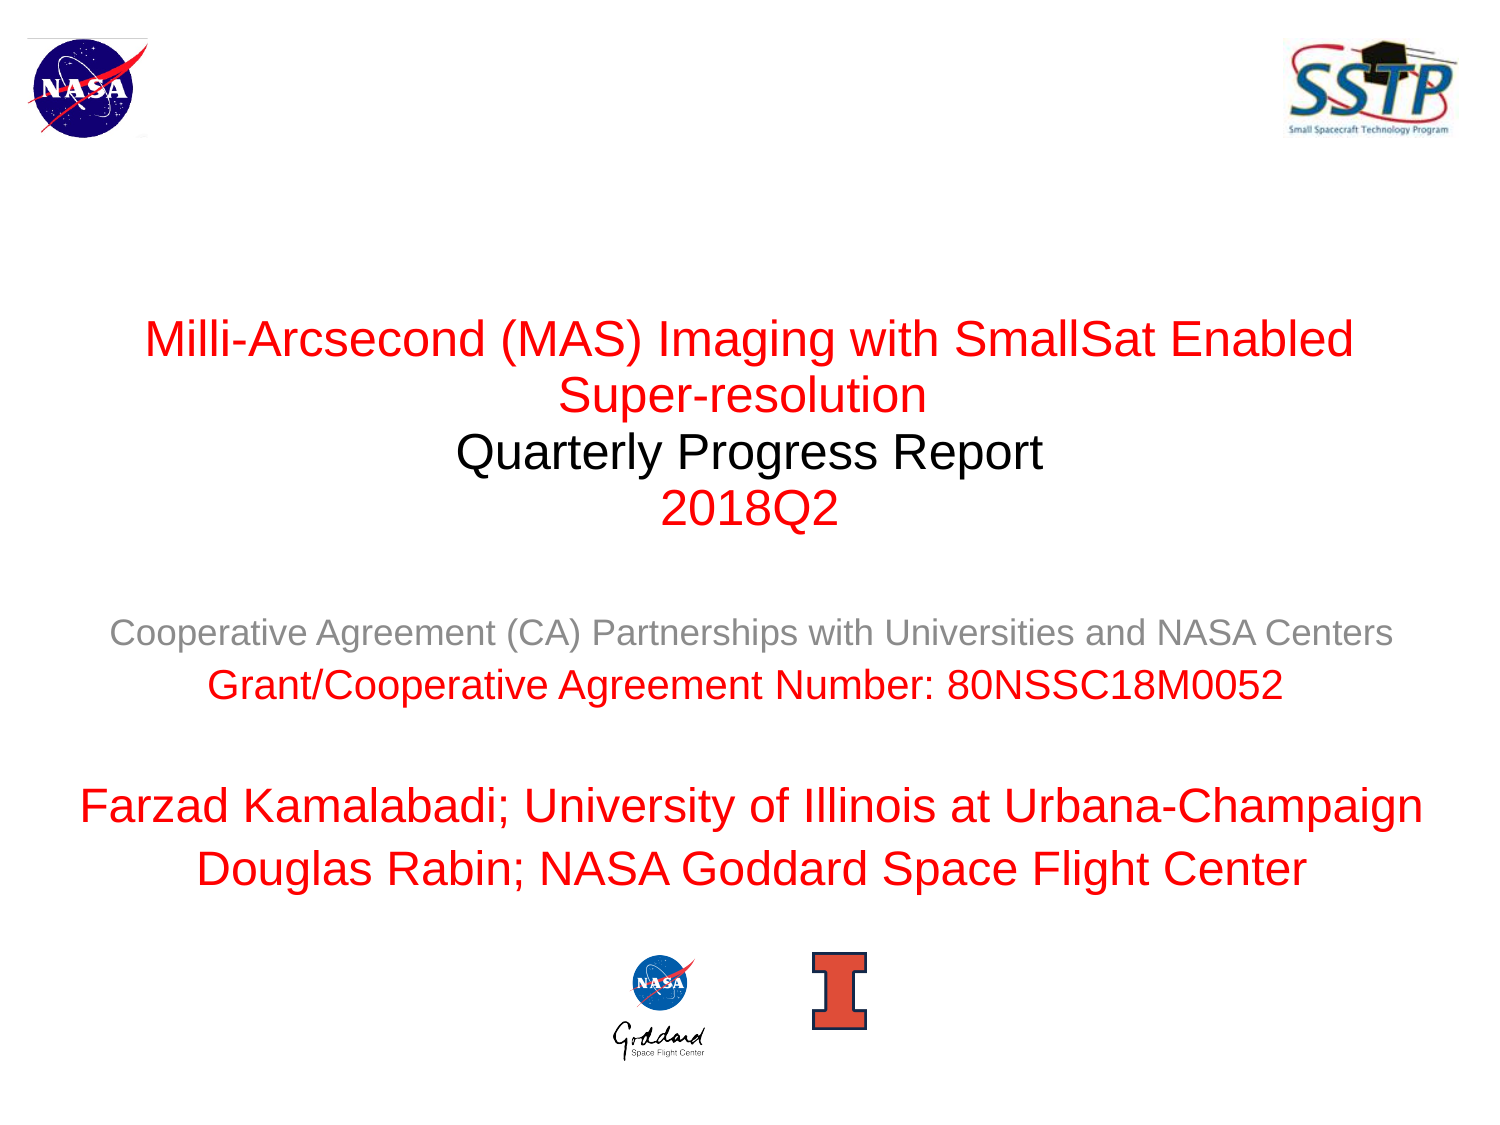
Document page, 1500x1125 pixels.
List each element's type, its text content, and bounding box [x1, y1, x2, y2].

picture [613, 955, 705, 1061]
picture [27, 38, 148, 138]
picture [812, 952, 867, 1030]
text_box Cooperative Agreement (CA) Partnerships with Universities and NASA Centers Grant/Cooperative Agreement Number: 80NSSC18M0052 Farzad Kamalabadi; University of Illinois at Urbana-Champaign Douglas Rabin; NASA Goddard Space Flight Center [62, 579, 1443, 968]
text_box Milli-Arcsecond (MAS) Imaging with SmallSat Enabled Super-resolution Quarterly Progress Report 2018Q2 [112, 303, 1388, 544]
picture [1283, 38, 1459, 138]
